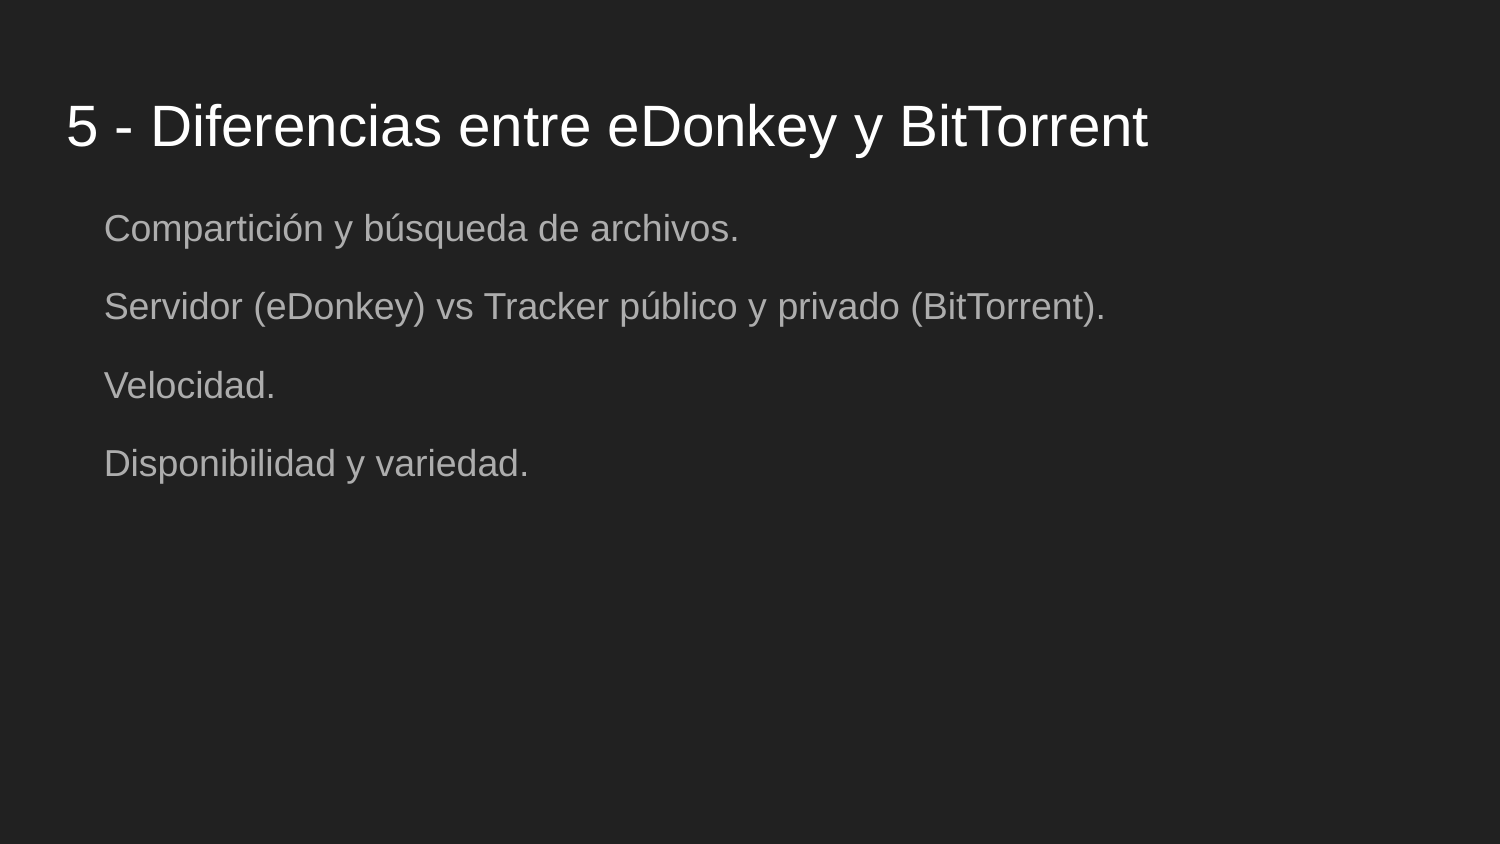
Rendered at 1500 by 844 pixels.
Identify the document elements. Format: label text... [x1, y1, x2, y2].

title 5 - Diferencias entre eDonkey y BitTorrent [51, 72, 1449, 167]
list Compartición y búsqueda de archivos. Servidor (eDonkey) vs Tracker público y privado (BitTorrent). Velocidad. Disponibilidad y variedad. [51, 189, 1449, 750]
